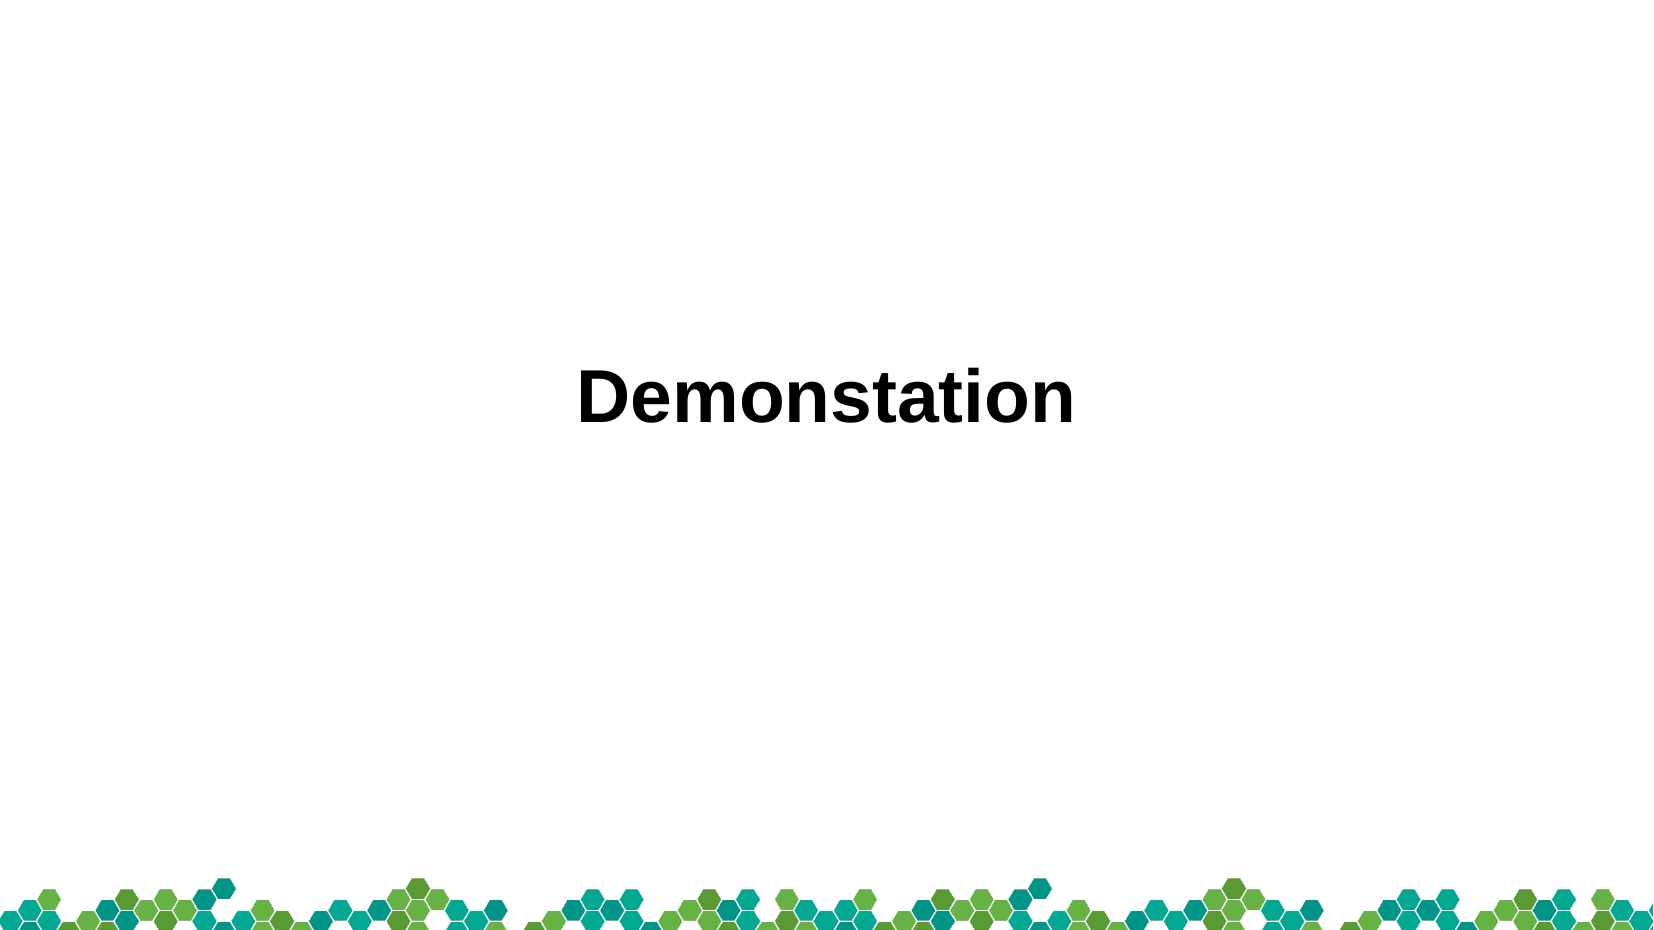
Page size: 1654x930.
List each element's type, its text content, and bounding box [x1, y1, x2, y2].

picture [0, 870, 1654, 930]
subtitle Demonstation [82, 37, 1571, 757]
